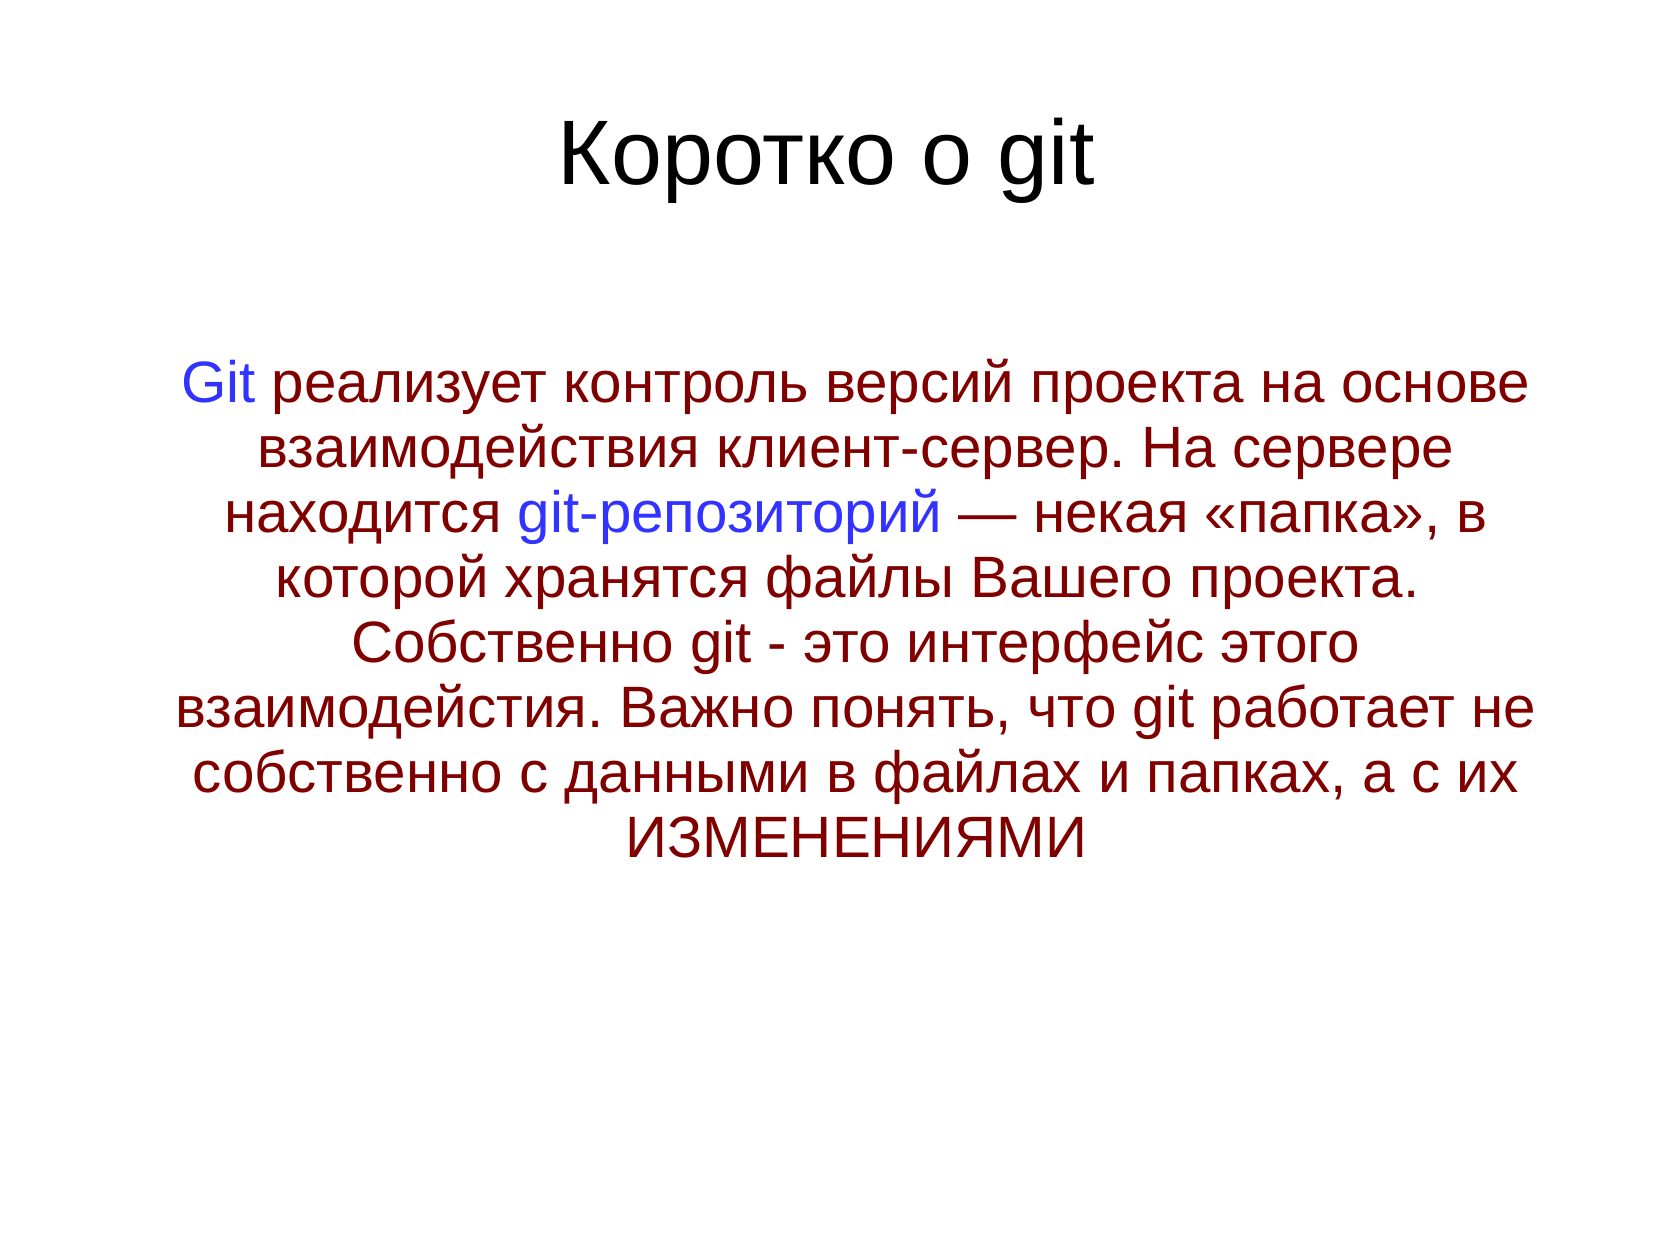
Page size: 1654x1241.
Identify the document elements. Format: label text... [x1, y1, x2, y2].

text_box Git реализует контроль версий проекта на основе взаимодействия клиент-сервер. На сервере находится git-репозиторий — некая «папка», в которой хранятся файлы Вашего проекта. Собственно git - это интерфейс этого взаимодейстия. Важно понять, что git работает не собственно с данными в файлах и папках, а с их ИЗМЕНЕНИЯМИ [141, 342, 1571, 878]
title Коротко о git [82, 49, 1571, 257]
